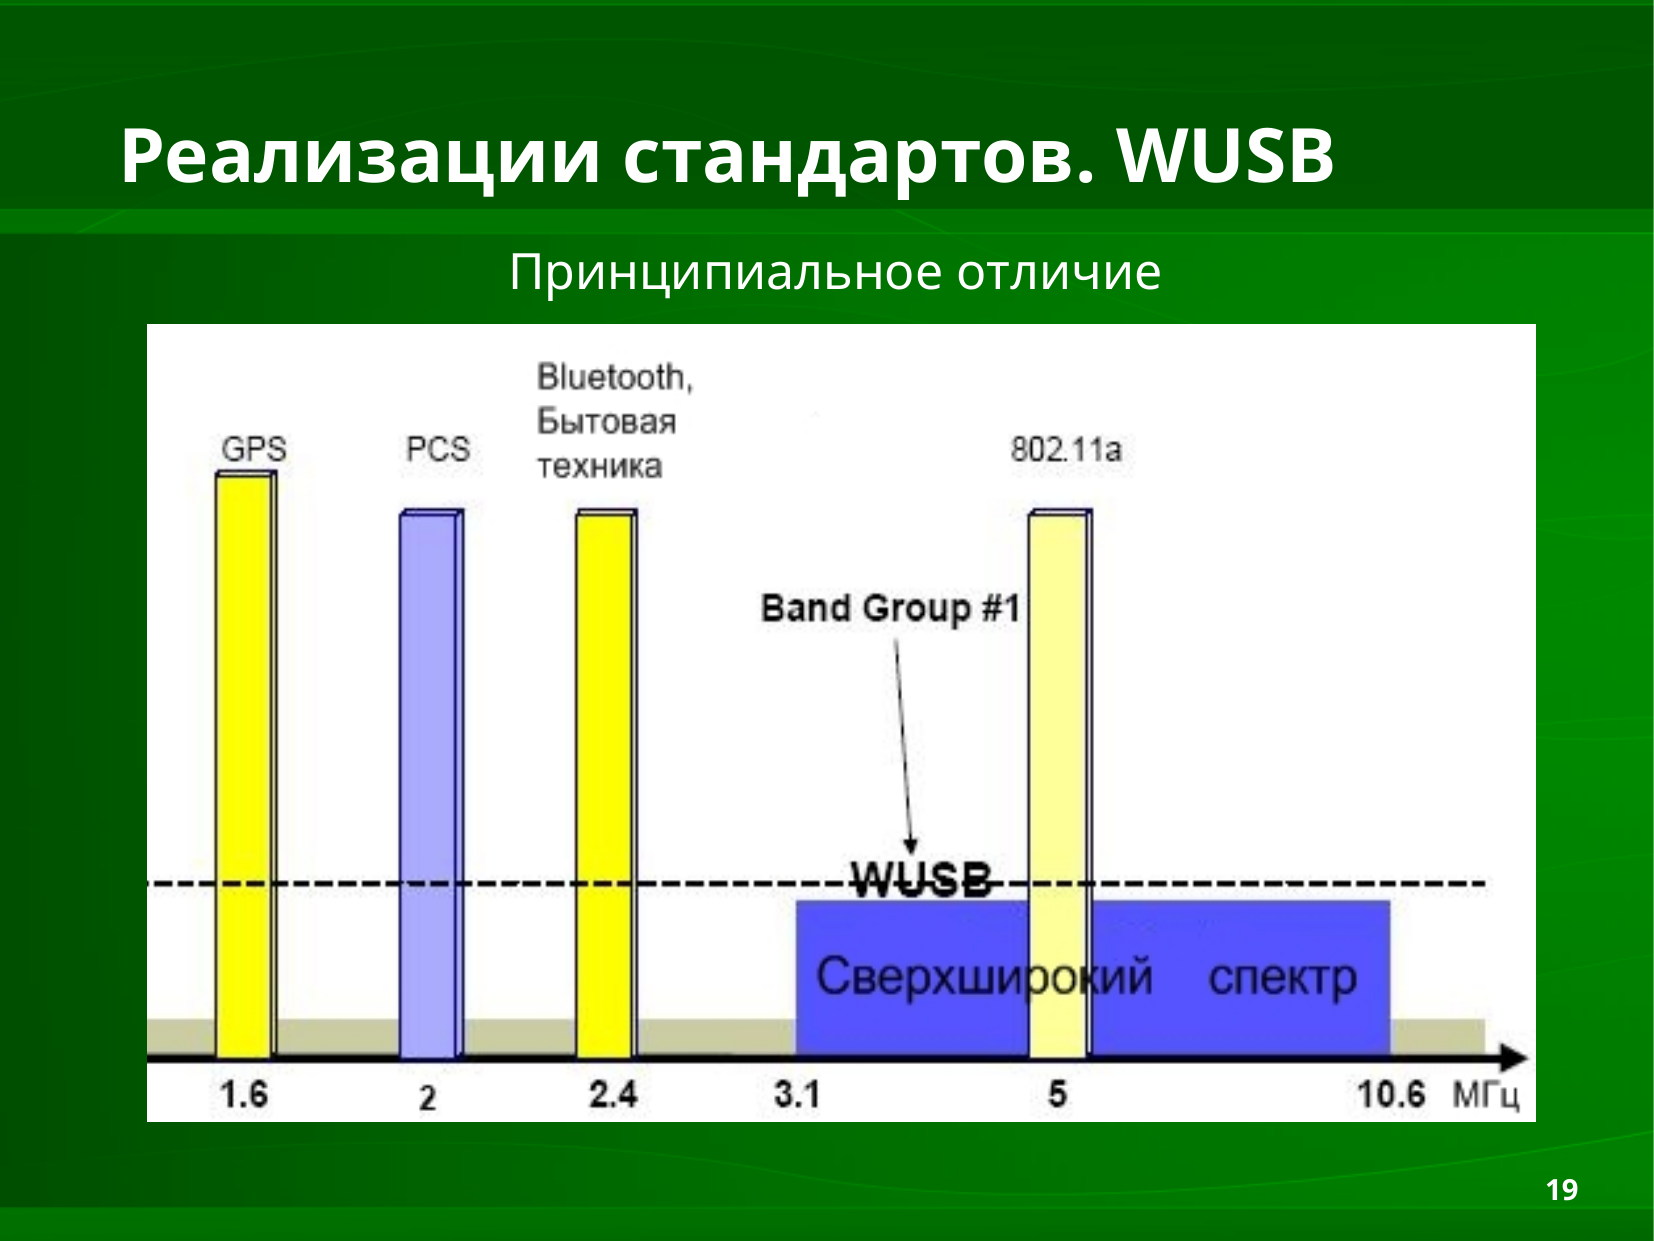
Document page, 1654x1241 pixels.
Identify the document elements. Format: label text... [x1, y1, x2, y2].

list Принципиальное отличие [147, 236, 1506, 324]
picture [0, 0, 1654, 1241]
title Реализации стандартов. WUSB [82, 49, 1571, 257]
